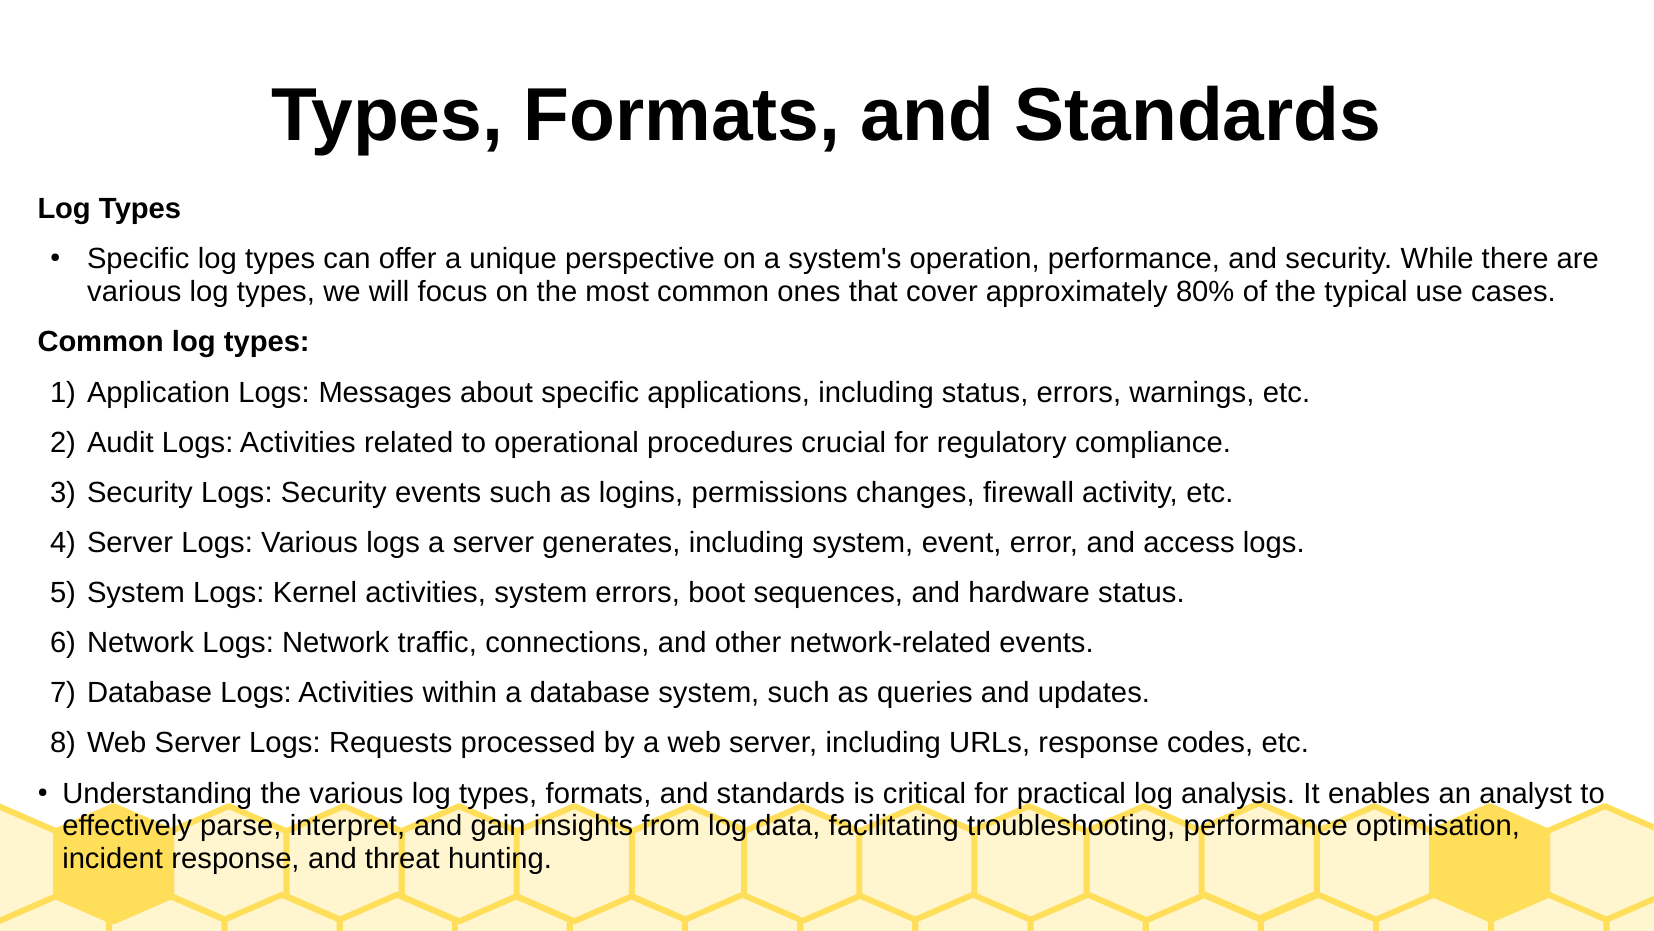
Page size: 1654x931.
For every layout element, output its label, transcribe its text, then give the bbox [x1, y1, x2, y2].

title Types, Formats, and Standards [82, 37, 1571, 192]
list Log Types Specific log types can offer a unique perspective on a system's operation, performance, and security. While there are various log types, we will focus on the most common ones that cover approximately 80% of the typical use cases. Common log types: Application Logs: Messages about specific applications, including status, errors, warnings, etc. Audit Logs: Activities related to operational procedures crucial for regulatory compliance. Security Logs: Security events such as logins, permissions changes, firewall activity, etc. Server Logs: Various logs a server generates, including system, event, error, and access logs. System Logs: Kernel activities, system errors, boot sequences, and hardware status. Network Logs: Network traffic, connections, and other network-related events. Database Logs: Activities within a database system, such as queries and updates. Web Server Logs: Requests processed by a web server, including URLs, response codes, etc. Understanding the various log types, formats, and standards is critical for practical log analysis. It enables an analyst to effectively parse, interpret, and gain insights from log data, facilitating troubleshooting, performance optimisation, incident response, and threat hunting. [37, 192, 1613, 901]
